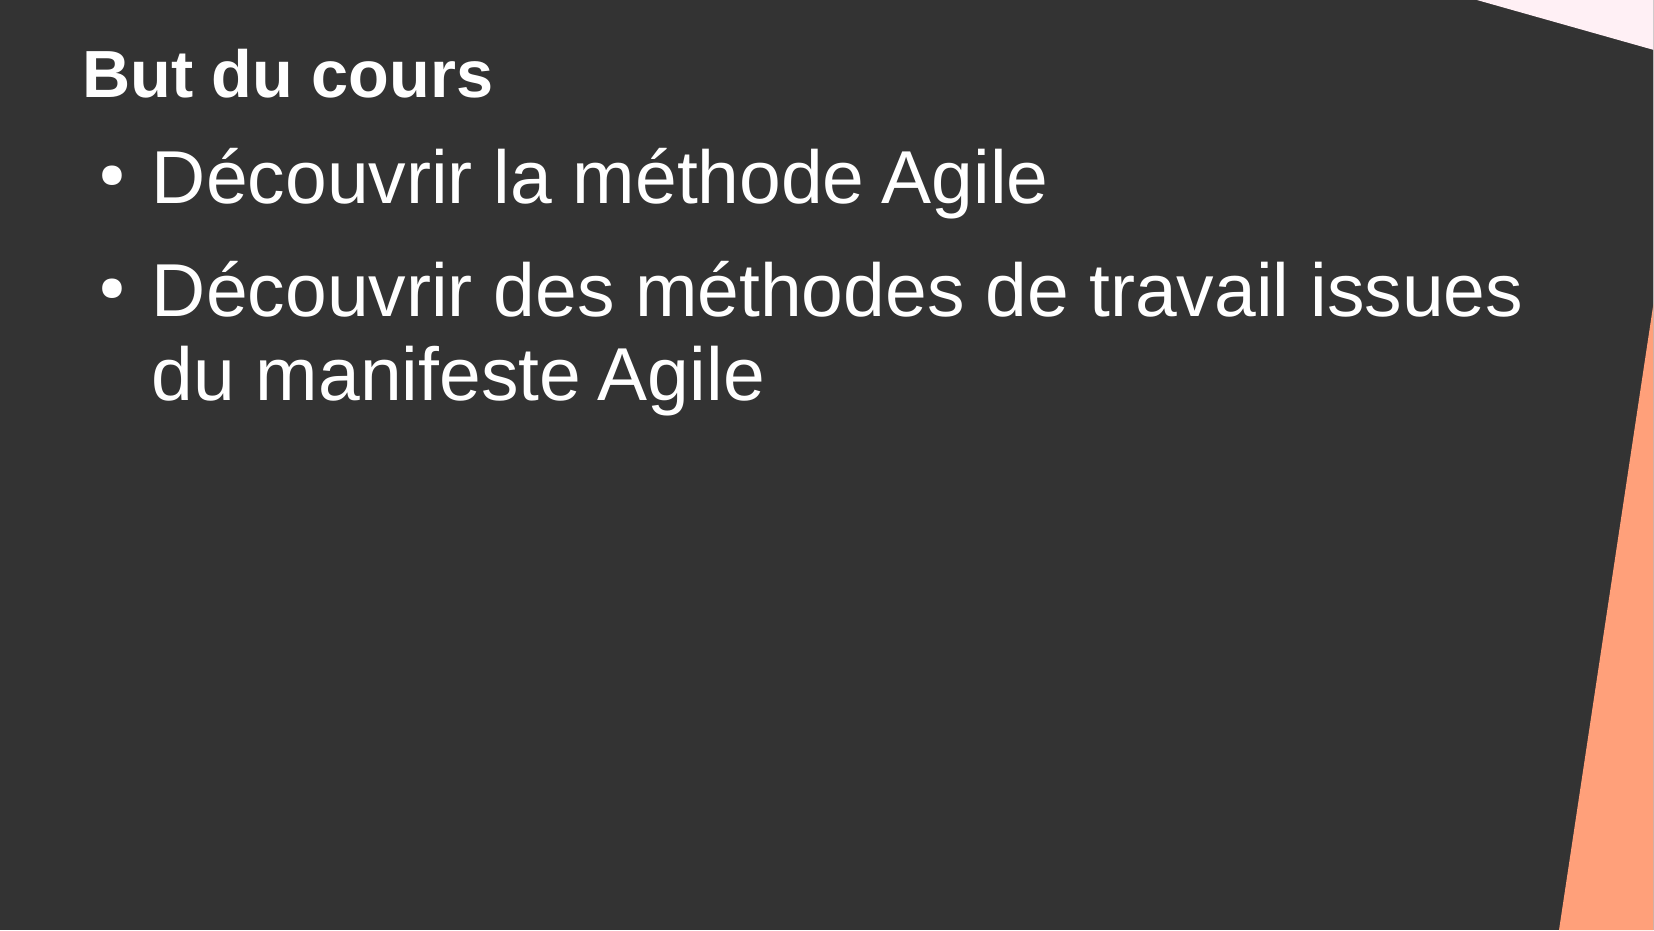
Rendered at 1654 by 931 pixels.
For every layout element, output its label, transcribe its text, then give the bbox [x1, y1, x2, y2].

list Découvrir la méthode Agile Découvrir des méthodes de travail issues du manifeste Agile [80, 135, 1560, 762]
text_box [1558, 299, 1654, 931]
title But du cours [82, 37, 1571, 122]
text_box [1476, 0, 1654, 51]
